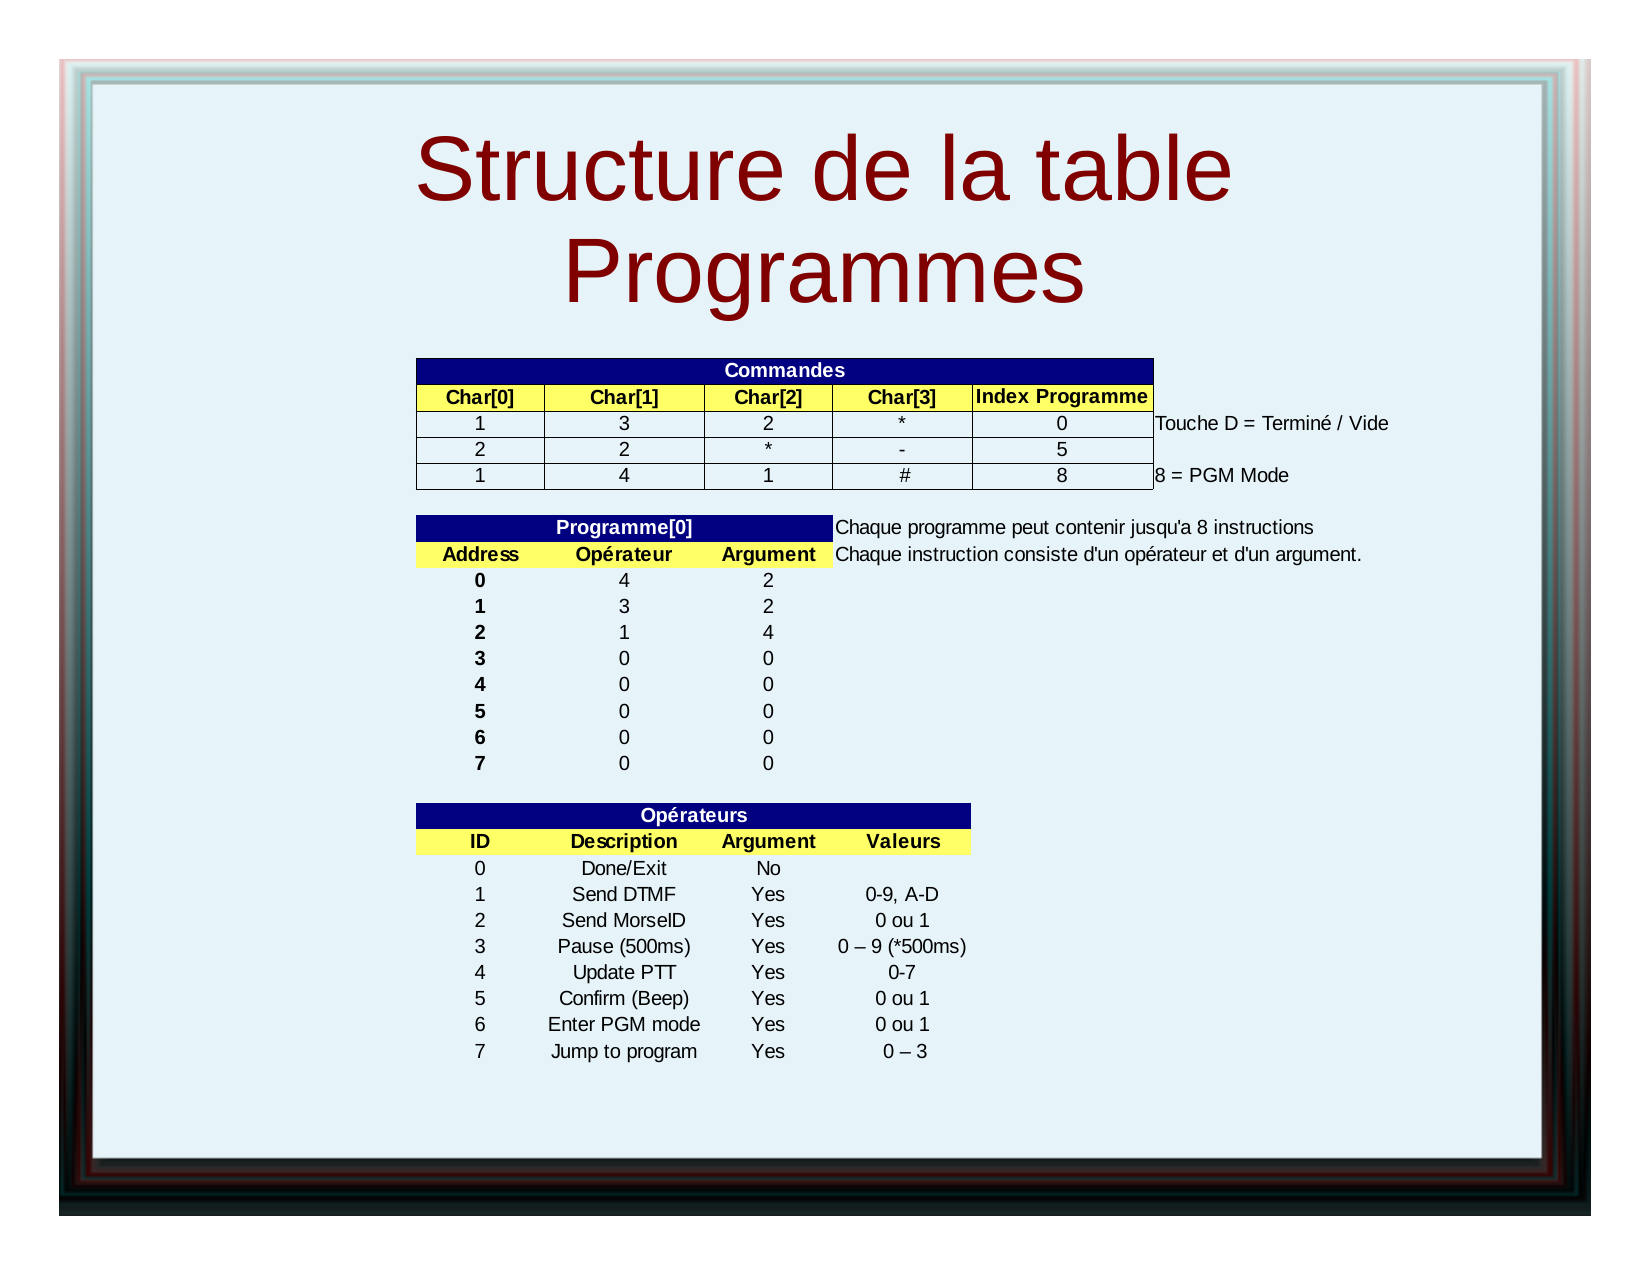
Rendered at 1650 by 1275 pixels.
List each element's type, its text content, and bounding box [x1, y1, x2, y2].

picture [59, 59, 1591, 1216]
chart [415, 358, 1412, 1068]
title Structure de la table Programmes [168, 117, 1482, 323]
